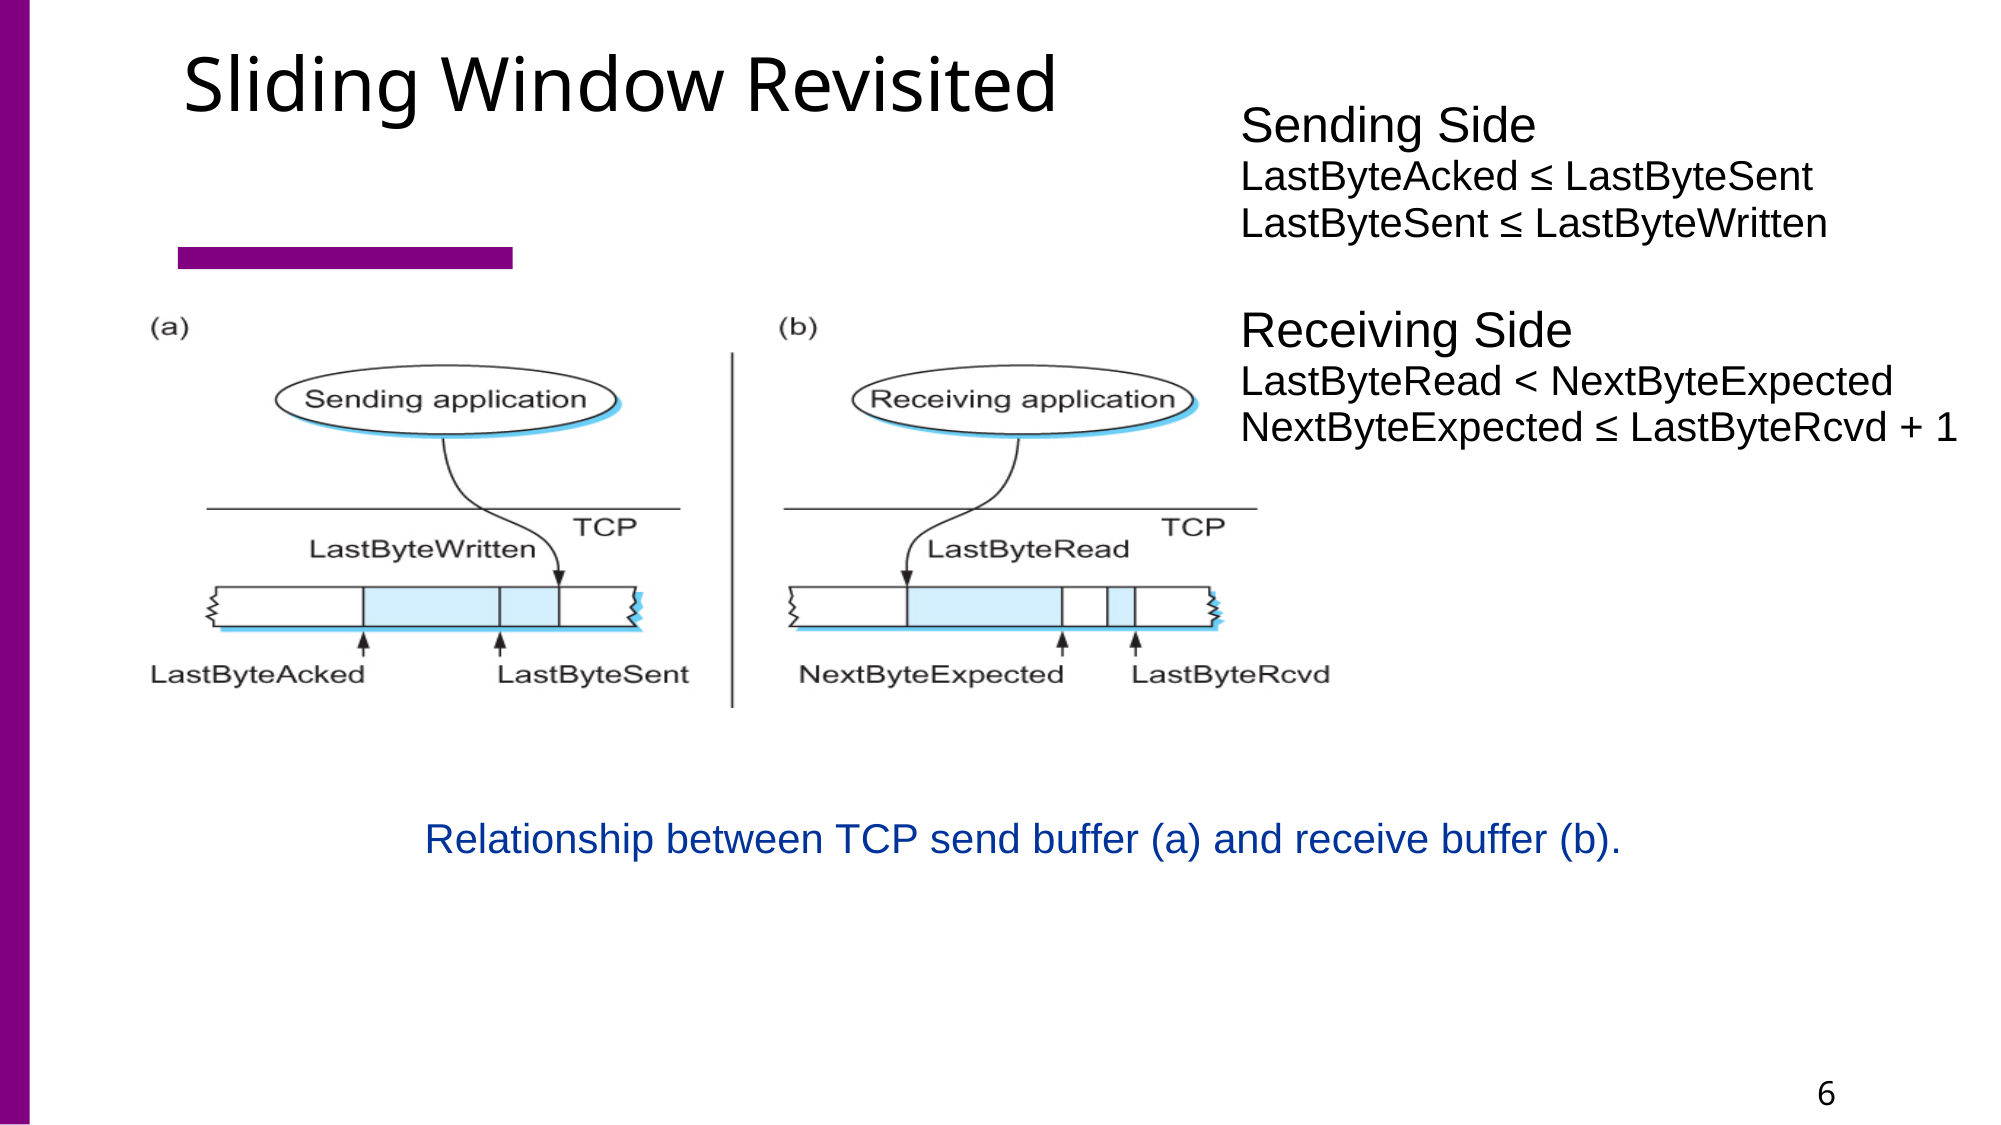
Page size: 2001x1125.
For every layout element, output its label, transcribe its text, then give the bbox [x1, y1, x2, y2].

title Sliding Window Revisited [133, 28, 1946, 135]
text_box Sending Side LastByteAcked ≤ LastByteSent LastByteSent ≤ LastByteWritten Receiving Side LastByteRead < NextByteExpected NextByteExpected ≤ LastByteRcvd + 1 [1225, 90, 2000, 458]
text_box Relationship between TCP send buffer (a) and receive buffer (b). [196, 803, 1851, 870]
picture [150, 314, 1331, 708]
